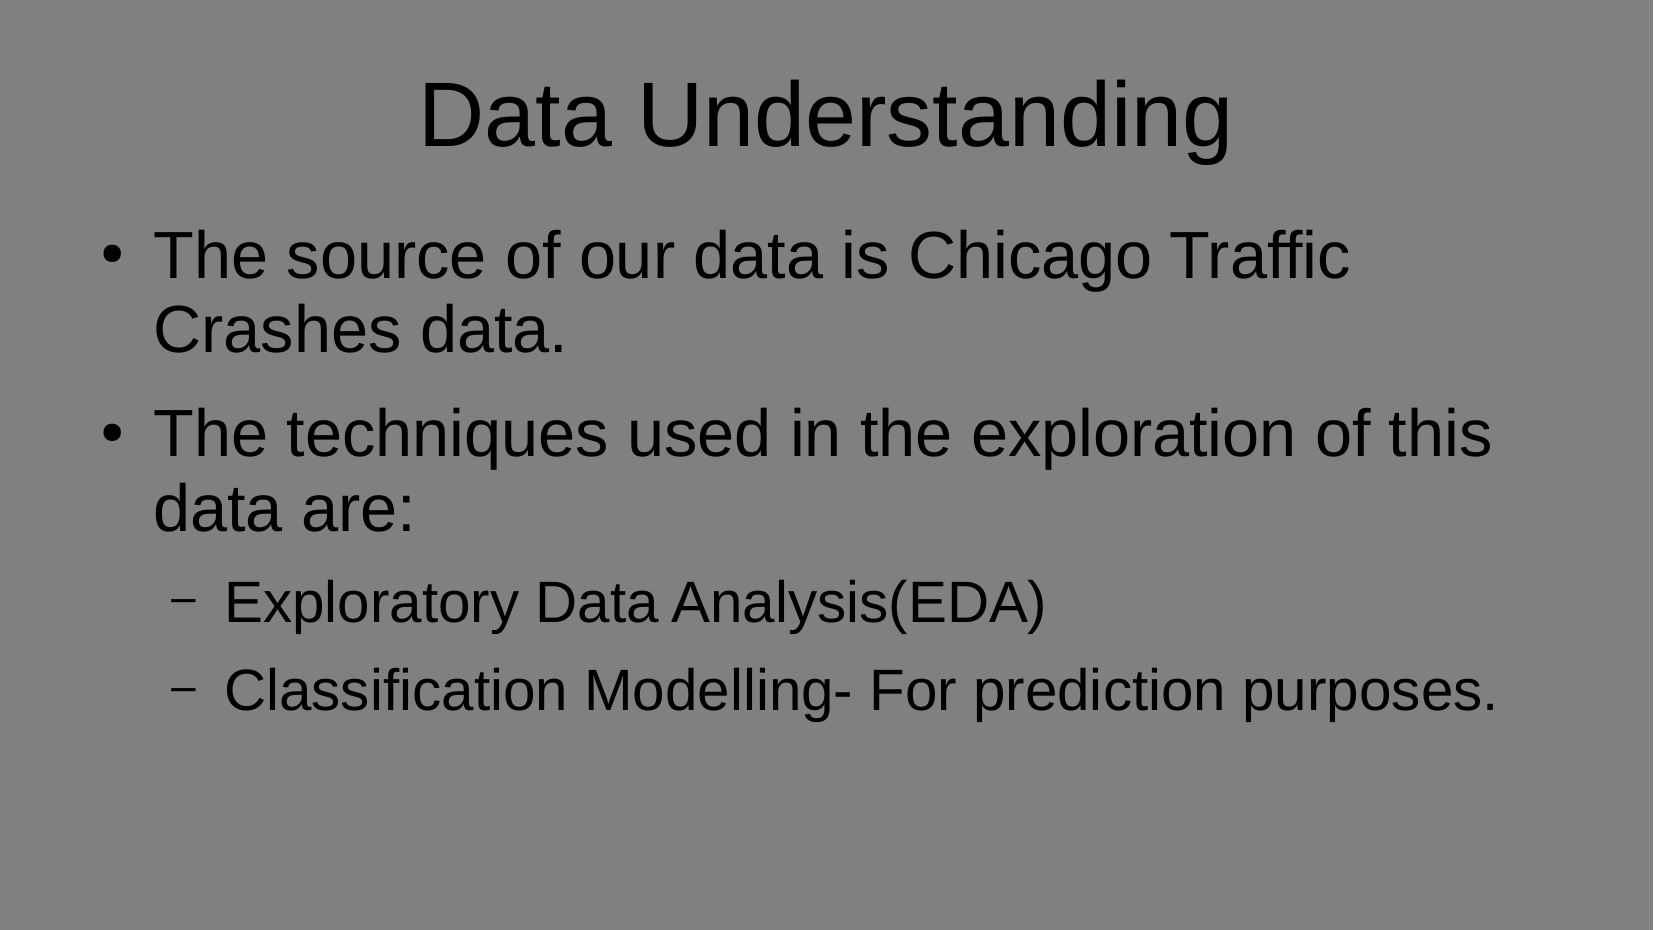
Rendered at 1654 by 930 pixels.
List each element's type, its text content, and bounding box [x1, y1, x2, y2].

list The source of our data is Chicago Traffic Crashes data. The techniques used in the exploration of this data are: Exploratory Data Analysis(EDA) Classification Modelling- For prediction purposes. [82, 217, 1571, 757]
title Data Understanding [82, 37, 1571, 193]
